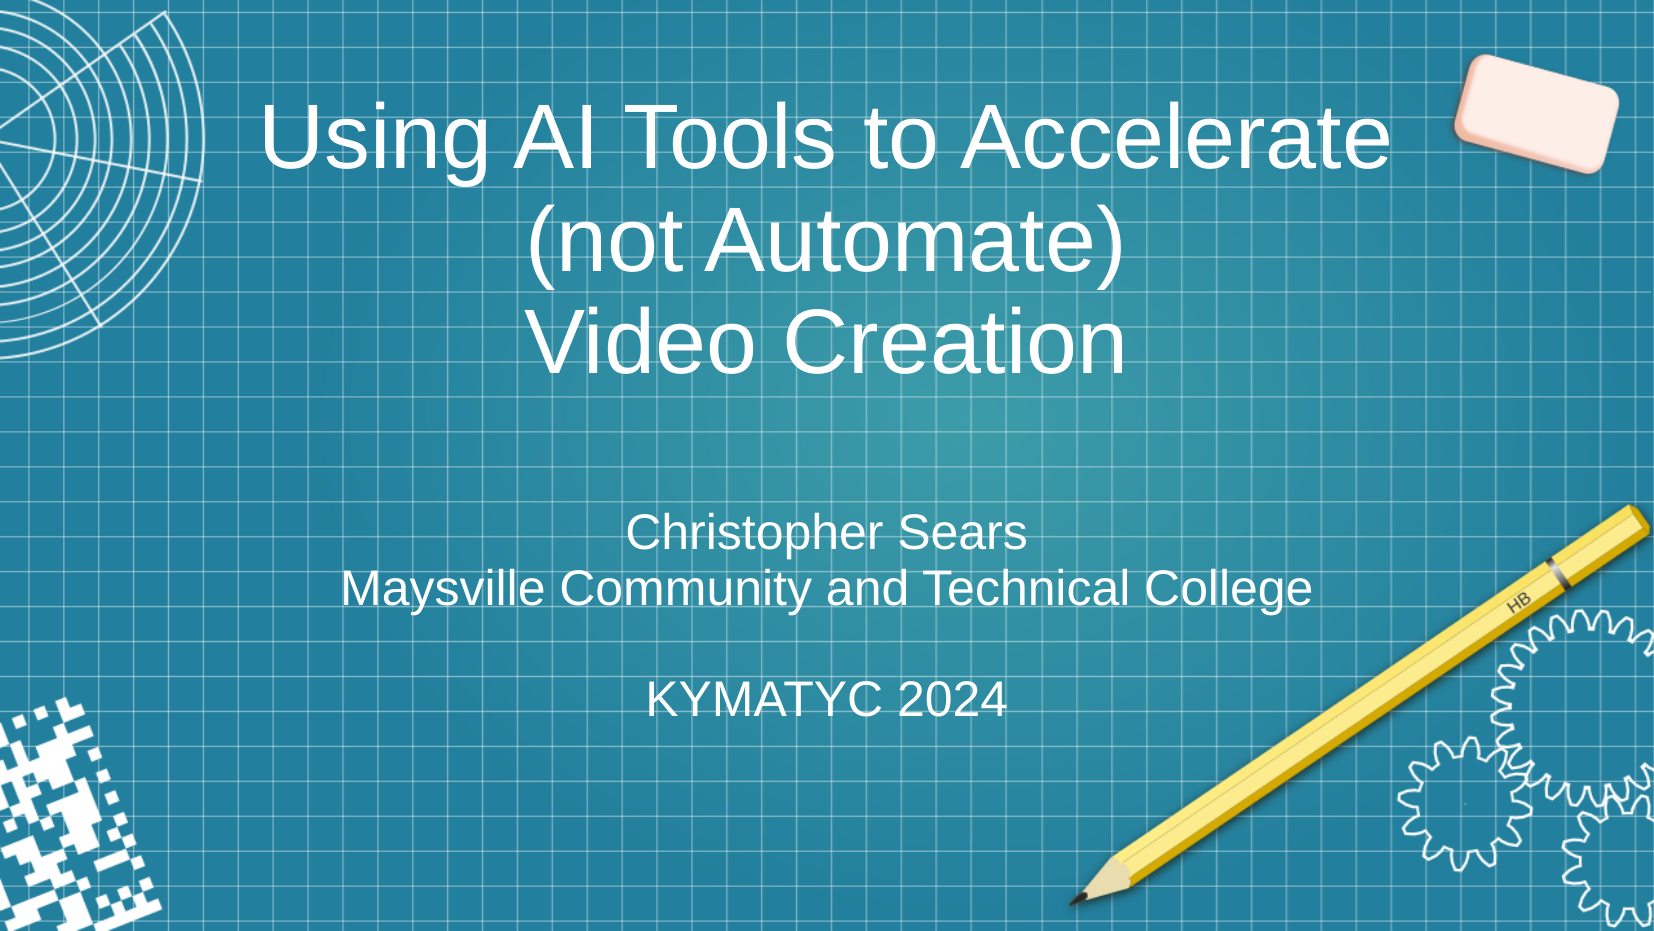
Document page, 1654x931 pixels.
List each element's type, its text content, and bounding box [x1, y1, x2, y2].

subtitle Christopher Sears Maysville Community and Technical College KYMATYC 2024 [82, 389, 1571, 842]
title Using AI Tools to Accelerate (not Automate) Video Creation [82, 85, 1571, 389]
picture [0, 0, 1654, 931]
